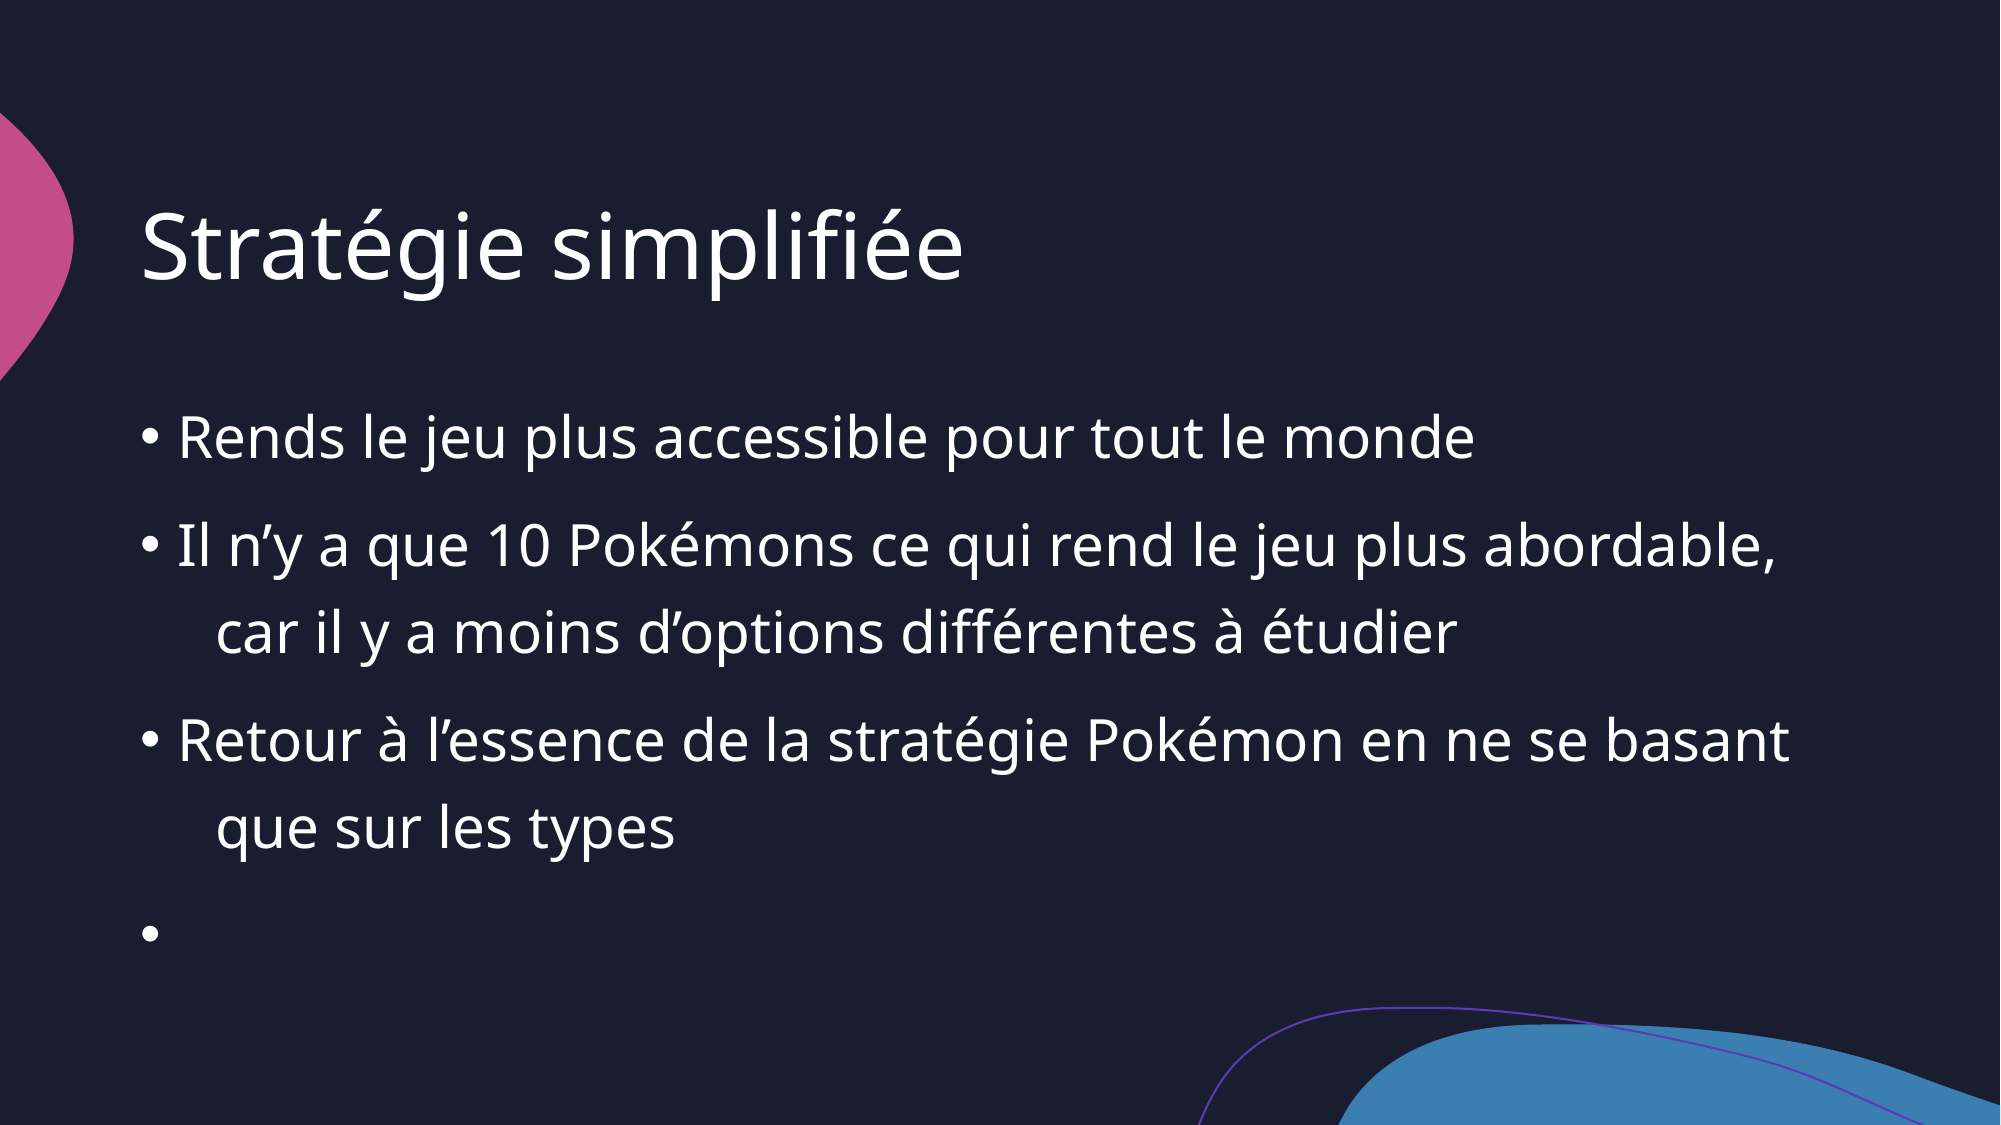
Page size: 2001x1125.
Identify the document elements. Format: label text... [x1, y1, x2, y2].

list Rends le jeu plus accessible pour tout le monde Il n’y a que 10 Pokémons ce qui rend le jeu plus abordable, car il y a moins d’options différentes à étudier Retour à l’essence de la stratégie Pokémon en ne se basant que sur les types [125, 375, 1876, 1002]
title Stratégie simplifiée [125, 125, 1876, 375]
